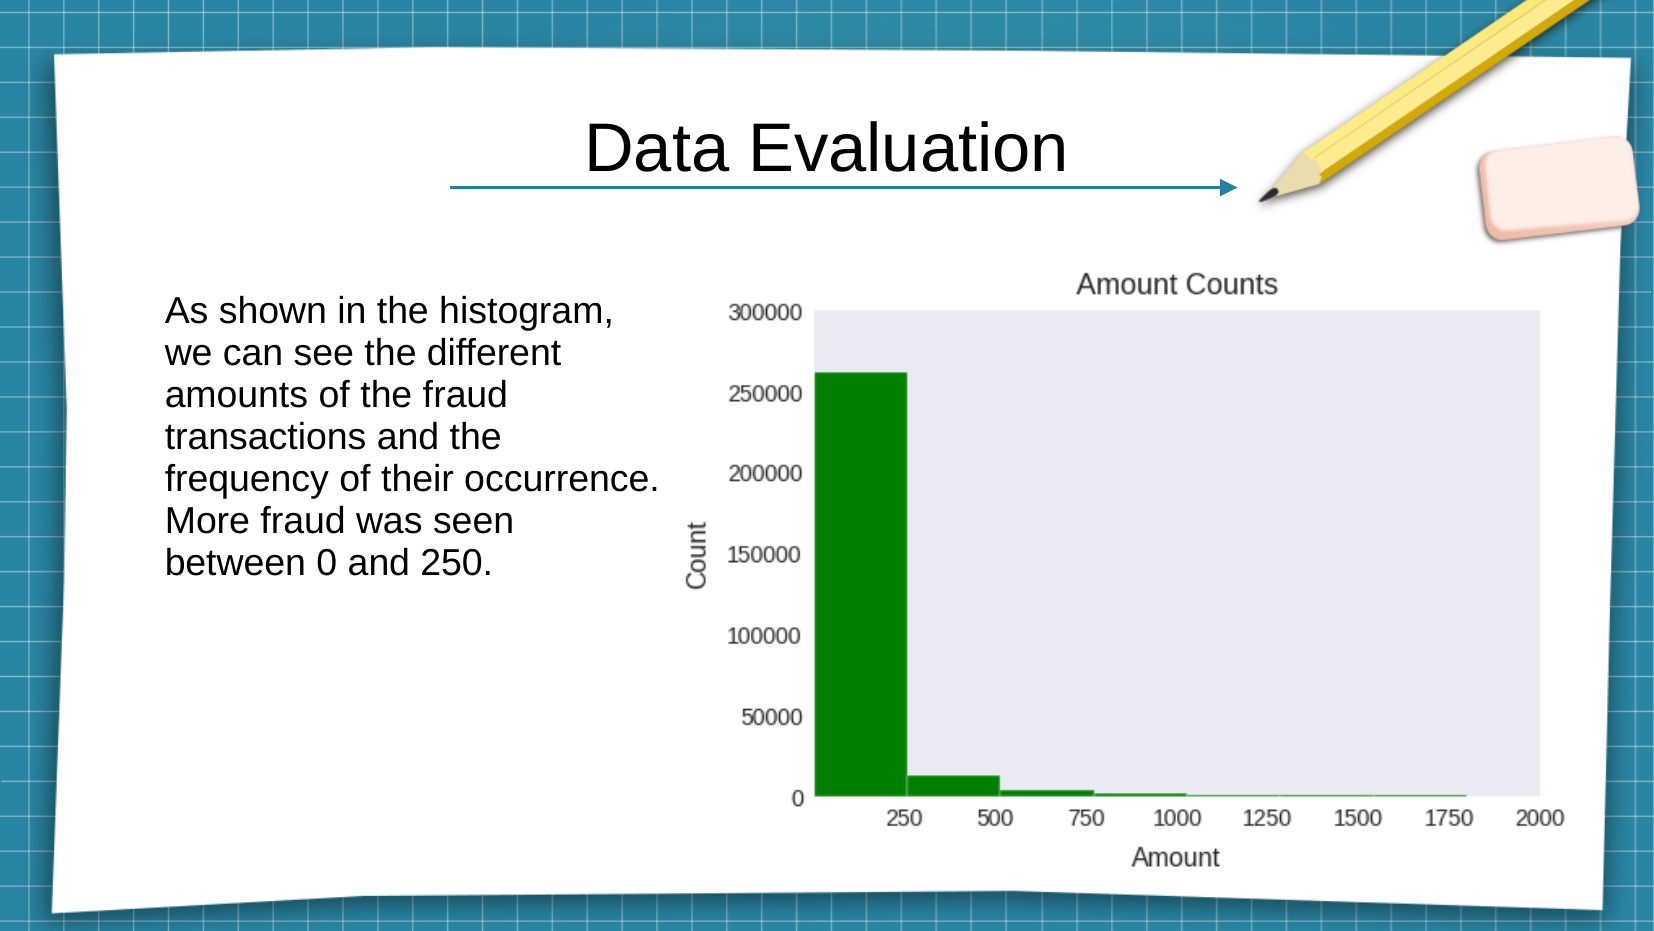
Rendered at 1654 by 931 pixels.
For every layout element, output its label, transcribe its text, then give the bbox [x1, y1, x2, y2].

text_box As shown in the histogram, we can see the different amounts of the fraud transactions and the frequency of their occurrence. More fraud was seen between 0 and 250. [150, 282, 675, 592]
title Data Evaluation [82, 69, 1571, 226]
picture [0, 0, 1654, 931]
